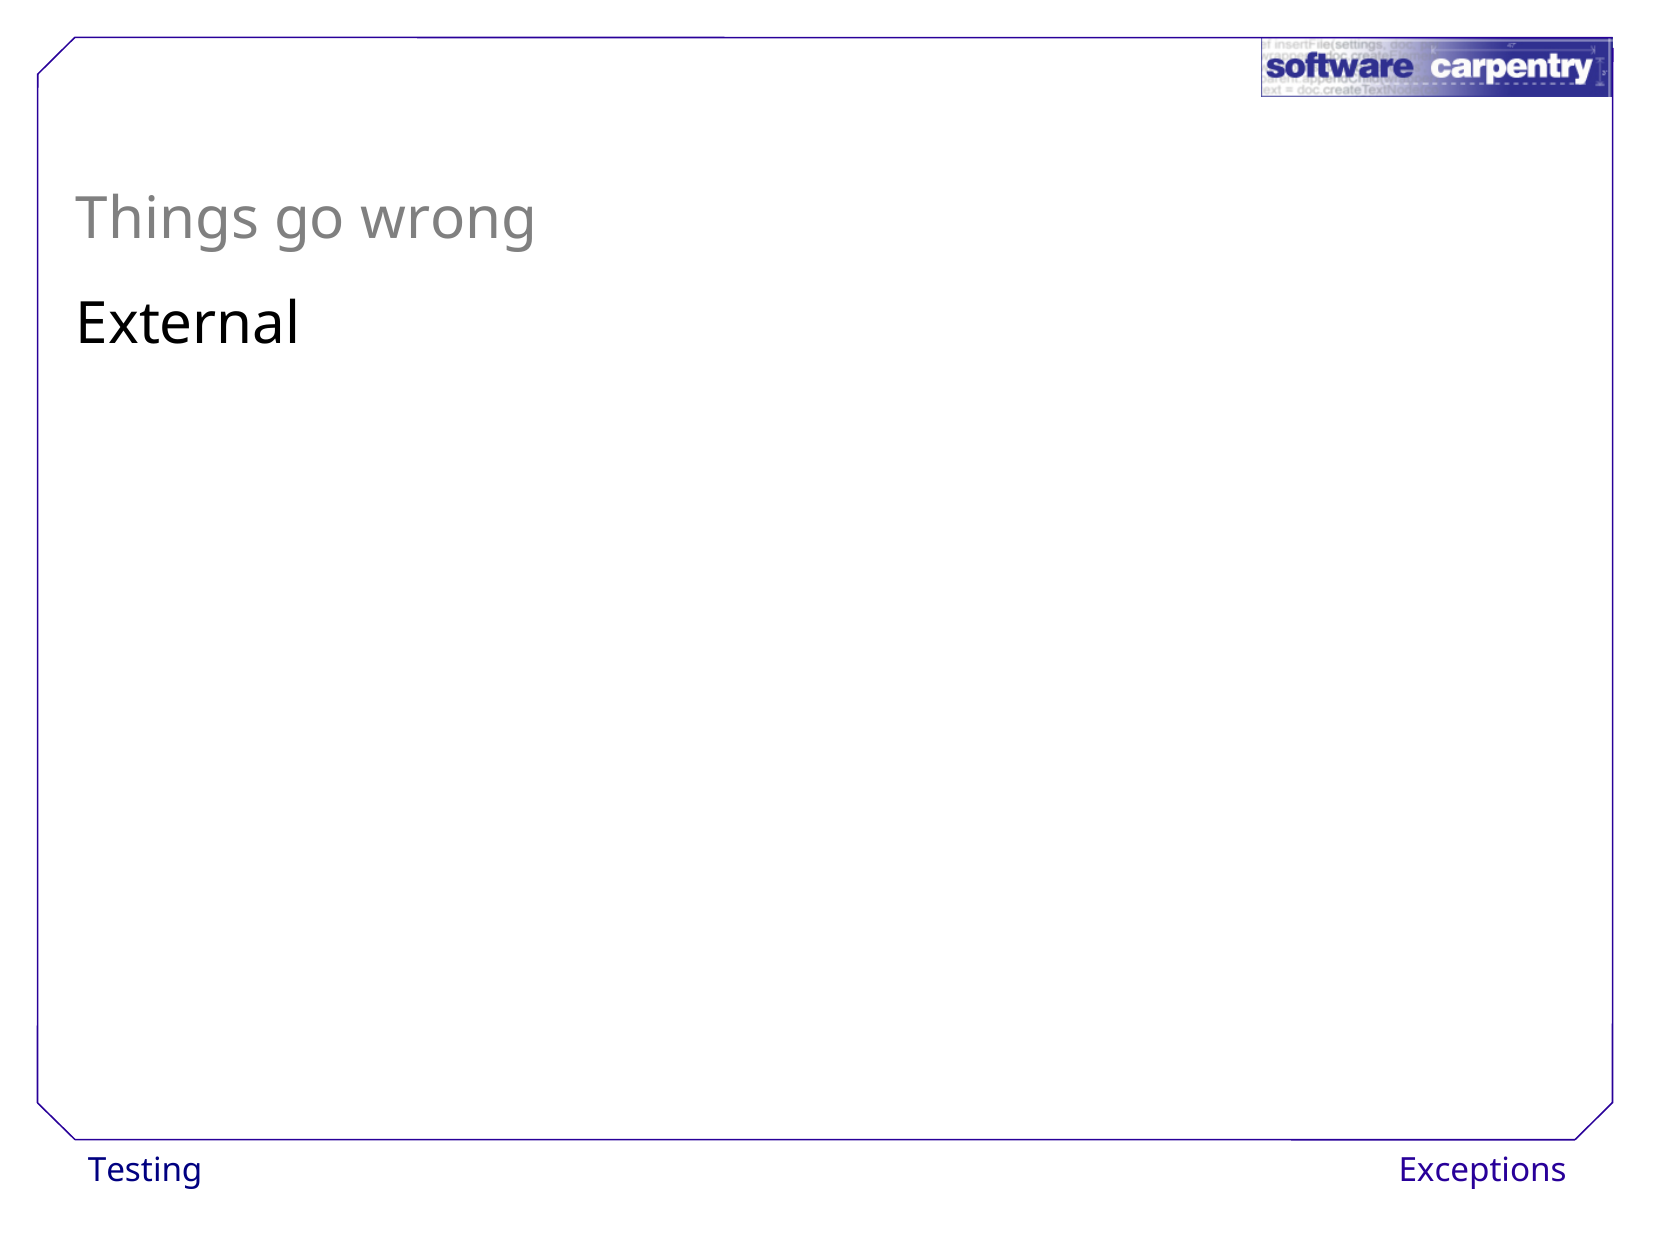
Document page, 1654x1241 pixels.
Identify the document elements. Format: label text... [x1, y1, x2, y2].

text_box Things go wrong External [61, 137, 703, 364]
picture [1261, 39, 1613, 97]
